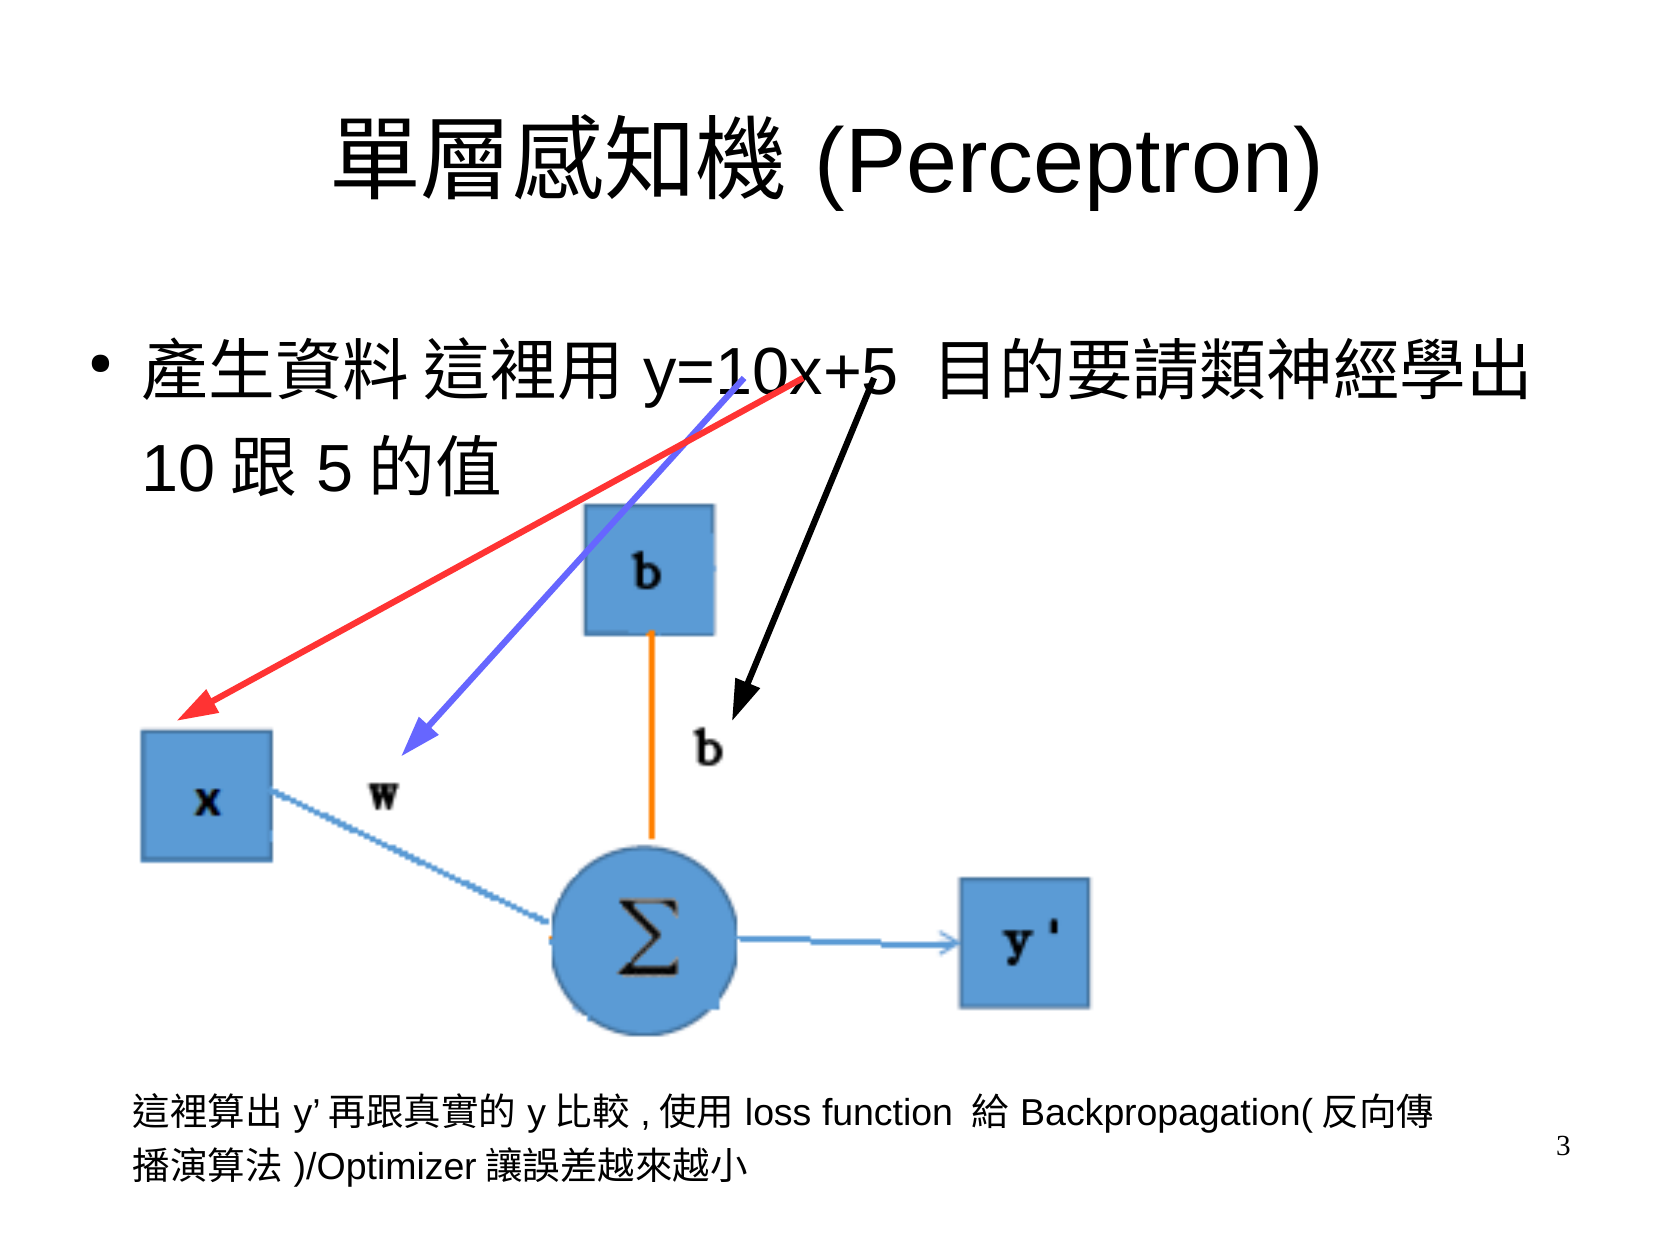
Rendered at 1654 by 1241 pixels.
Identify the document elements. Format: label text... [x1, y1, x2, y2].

title 單層感知機(Perceptron) [82, 49, 1571, 257]
text_box 這裡算出y’再跟真實的y比較,使用loss function 給Backpropagation(反向傳播演算法)/Optimizer讓誤差越來越小 [118, 1074, 1456, 1178]
picture [118, 932, 1123, 1040]
list 產生資料 這裡用y=10x+5 目的要請類神經學出10跟5的值 [70, 212, 1560, 932]
text_box [94, 318, 125, 389]
